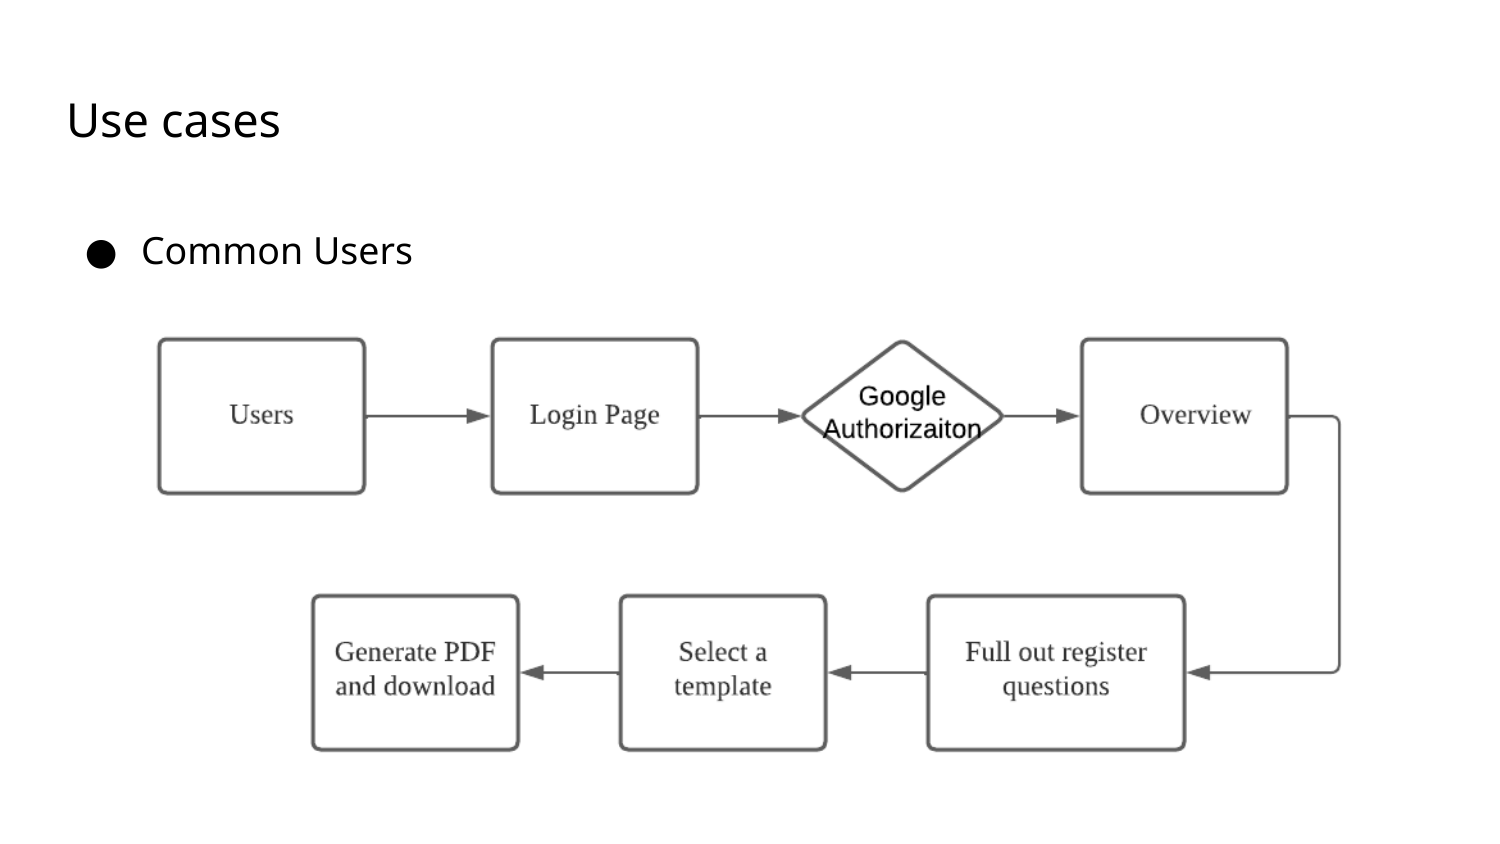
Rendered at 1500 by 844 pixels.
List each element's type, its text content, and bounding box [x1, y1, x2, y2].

list Common Users [51, 202, 1449, 750]
title Use cases [51, 72, 1449, 167]
picture [108, 288, 1392, 801]
